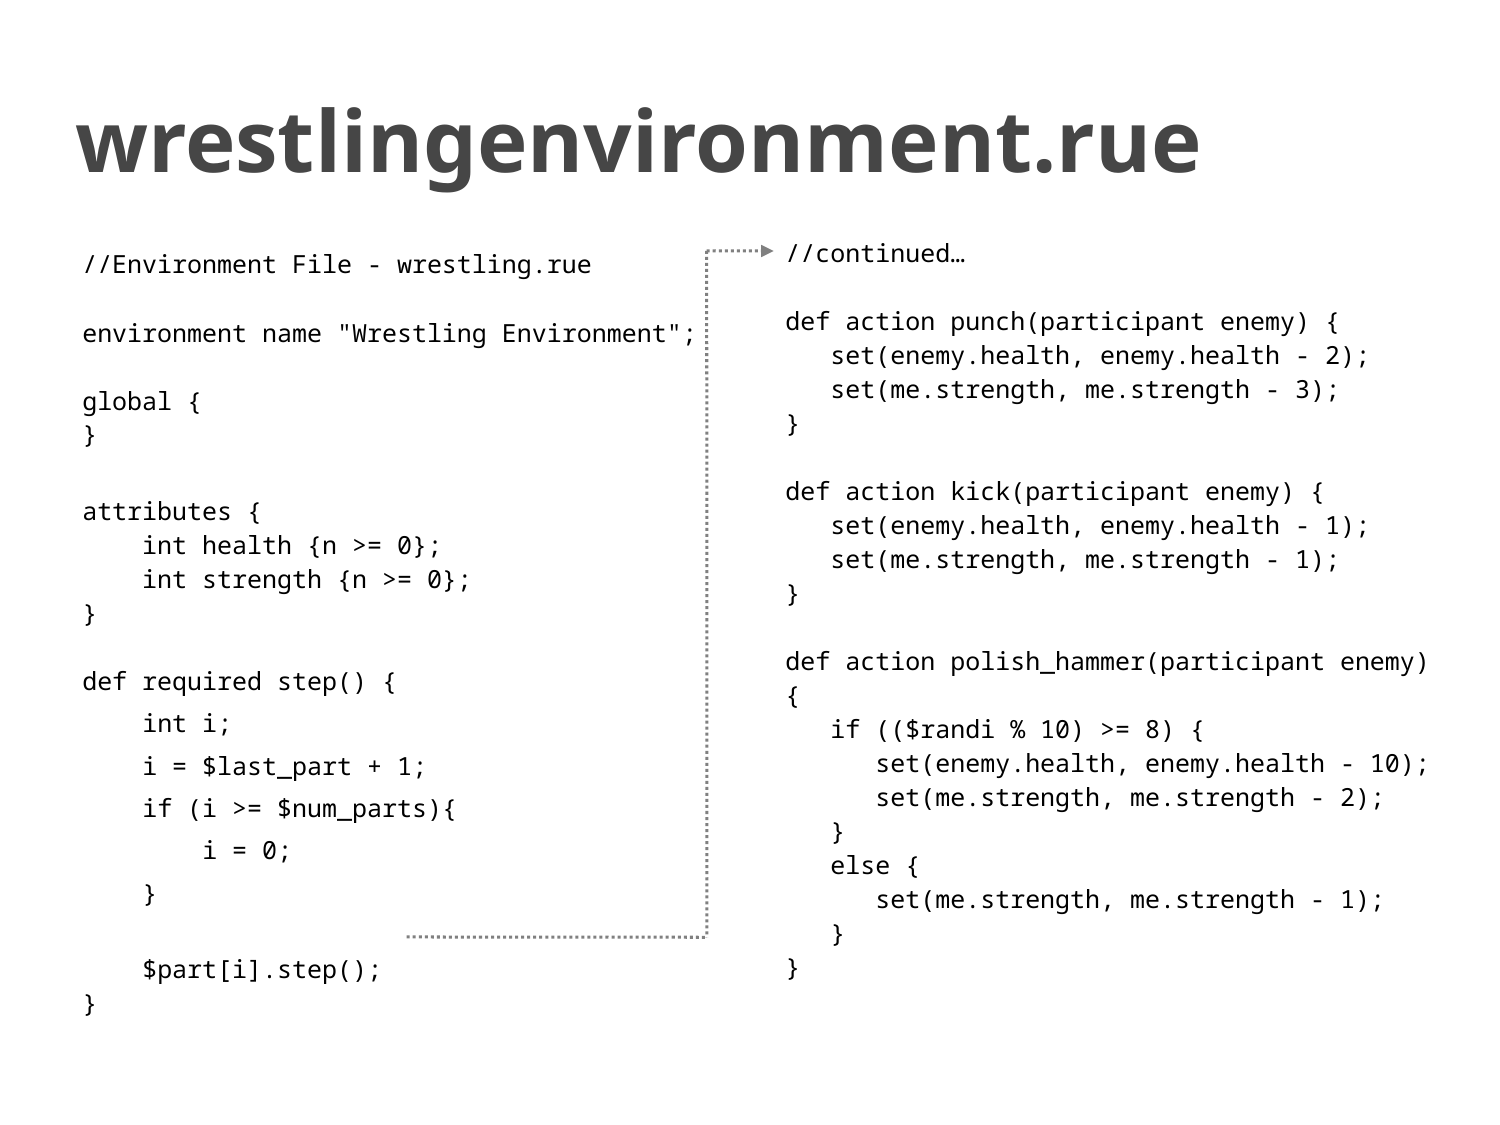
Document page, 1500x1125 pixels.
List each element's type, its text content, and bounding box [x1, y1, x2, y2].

title wrestlingenvironment.rue [75, 34, 1426, 243]
text_box //continued… def action punch(participant enemy) { set(enemy.health, enemy.health - 2); set(me.strength, me.strength - 3); } def action kick(participant enemy) { set(enemy.health, enemy.health - 1); set(me.strength, me.strength - 1); } def action polish_hammer(participant enemy){ if (($randi % 10) >= 8) { set(enemy.health, enemy.health - 10); set(me.strength, me.strength - 2); } else { set(me.strength, me.strength - 1); } } [787, 228, 1446, 1026]
text_box //Environment File - wrestling.rue environment name "Wrestling Environment"; global { } attributes { int health {n >= 0}; int strength {n >= 0}; } def required step() { int i; i = $last_part + 1; if (i >= $num_parts){ i = 0; } $part[i].step(); } [74, 213, 787, 1125]
